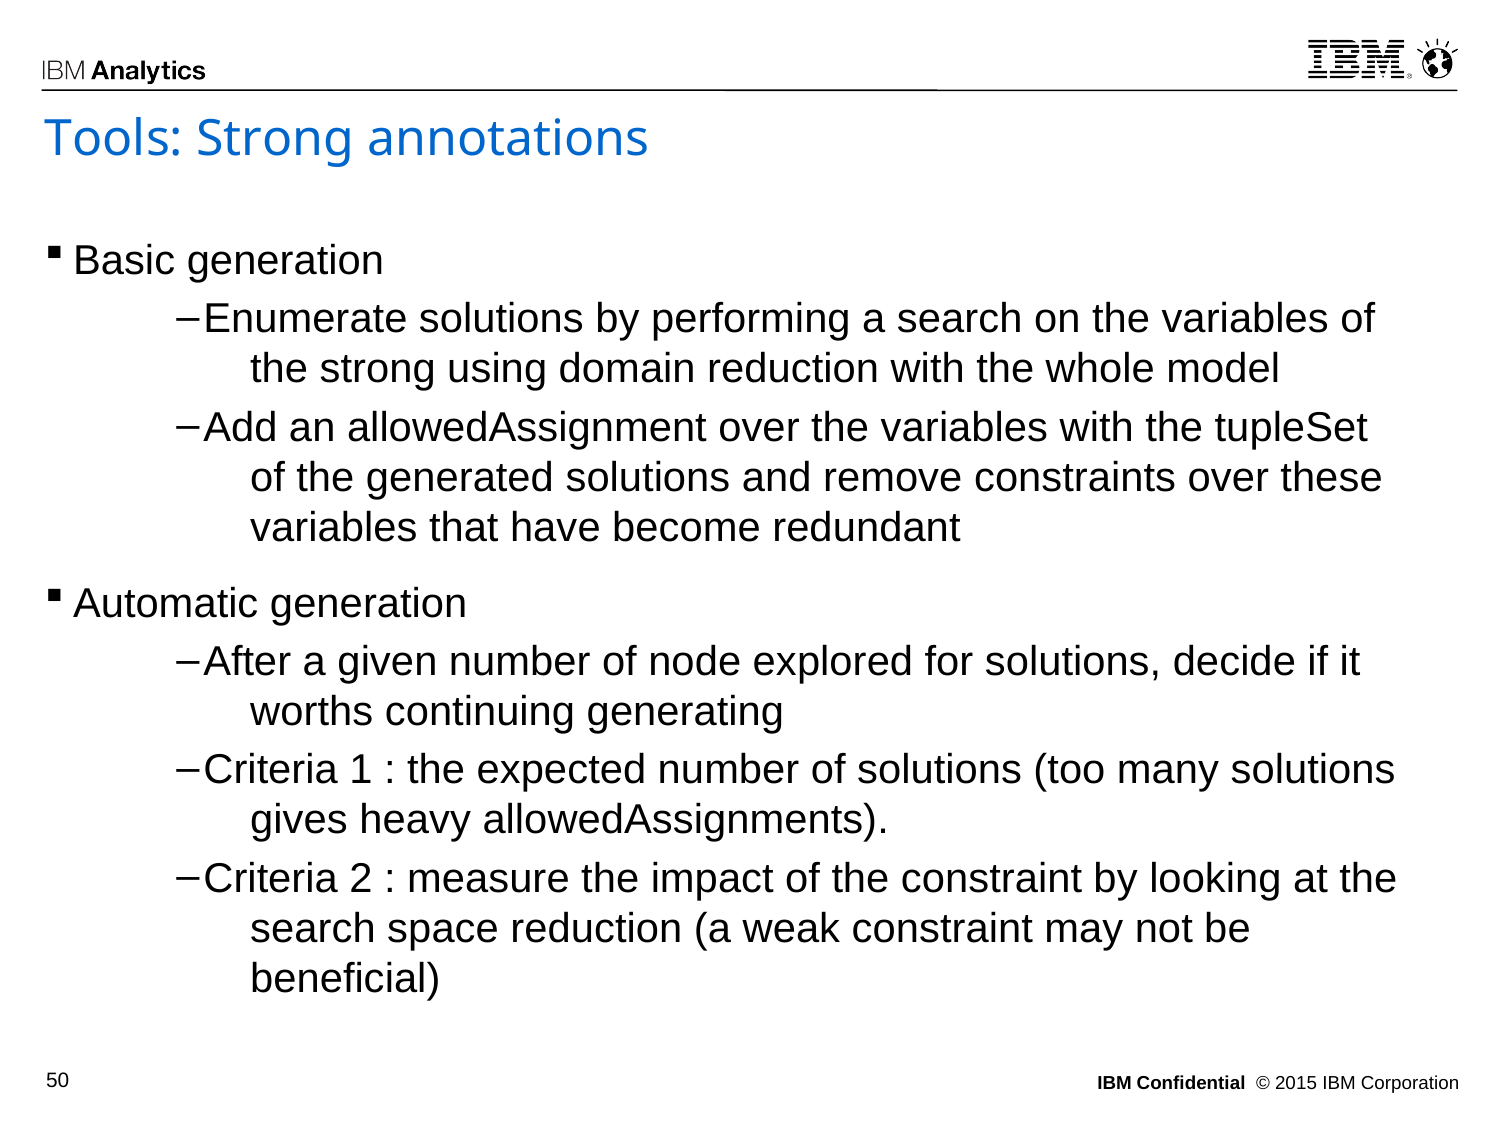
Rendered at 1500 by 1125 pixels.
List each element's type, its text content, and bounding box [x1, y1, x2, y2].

picture [1294, 24, 1469, 91]
list Basic generation Enumerate solutions by performing a search on the variables of the strong using domain reduction with the whole model Add an allowedAssignment over the variables with the tupleSet of the generated solutions and remove constraints over these variables that have become redundant Automatic generation After a given number of node explored for solutions, decide if it worths continuing generating Criteria 1 : the expected number of solutions (too many solutions gives heavy allowedAssignments). Criteria 2 : measure the impact of the constraint by looking at the search space reduction (a weak constraint may not be beneficial) [30, 224, 1426, 1066]
picture [24, 42, 224, 99]
title Tools: Strong annotations [29, 97, 1500, 203]
